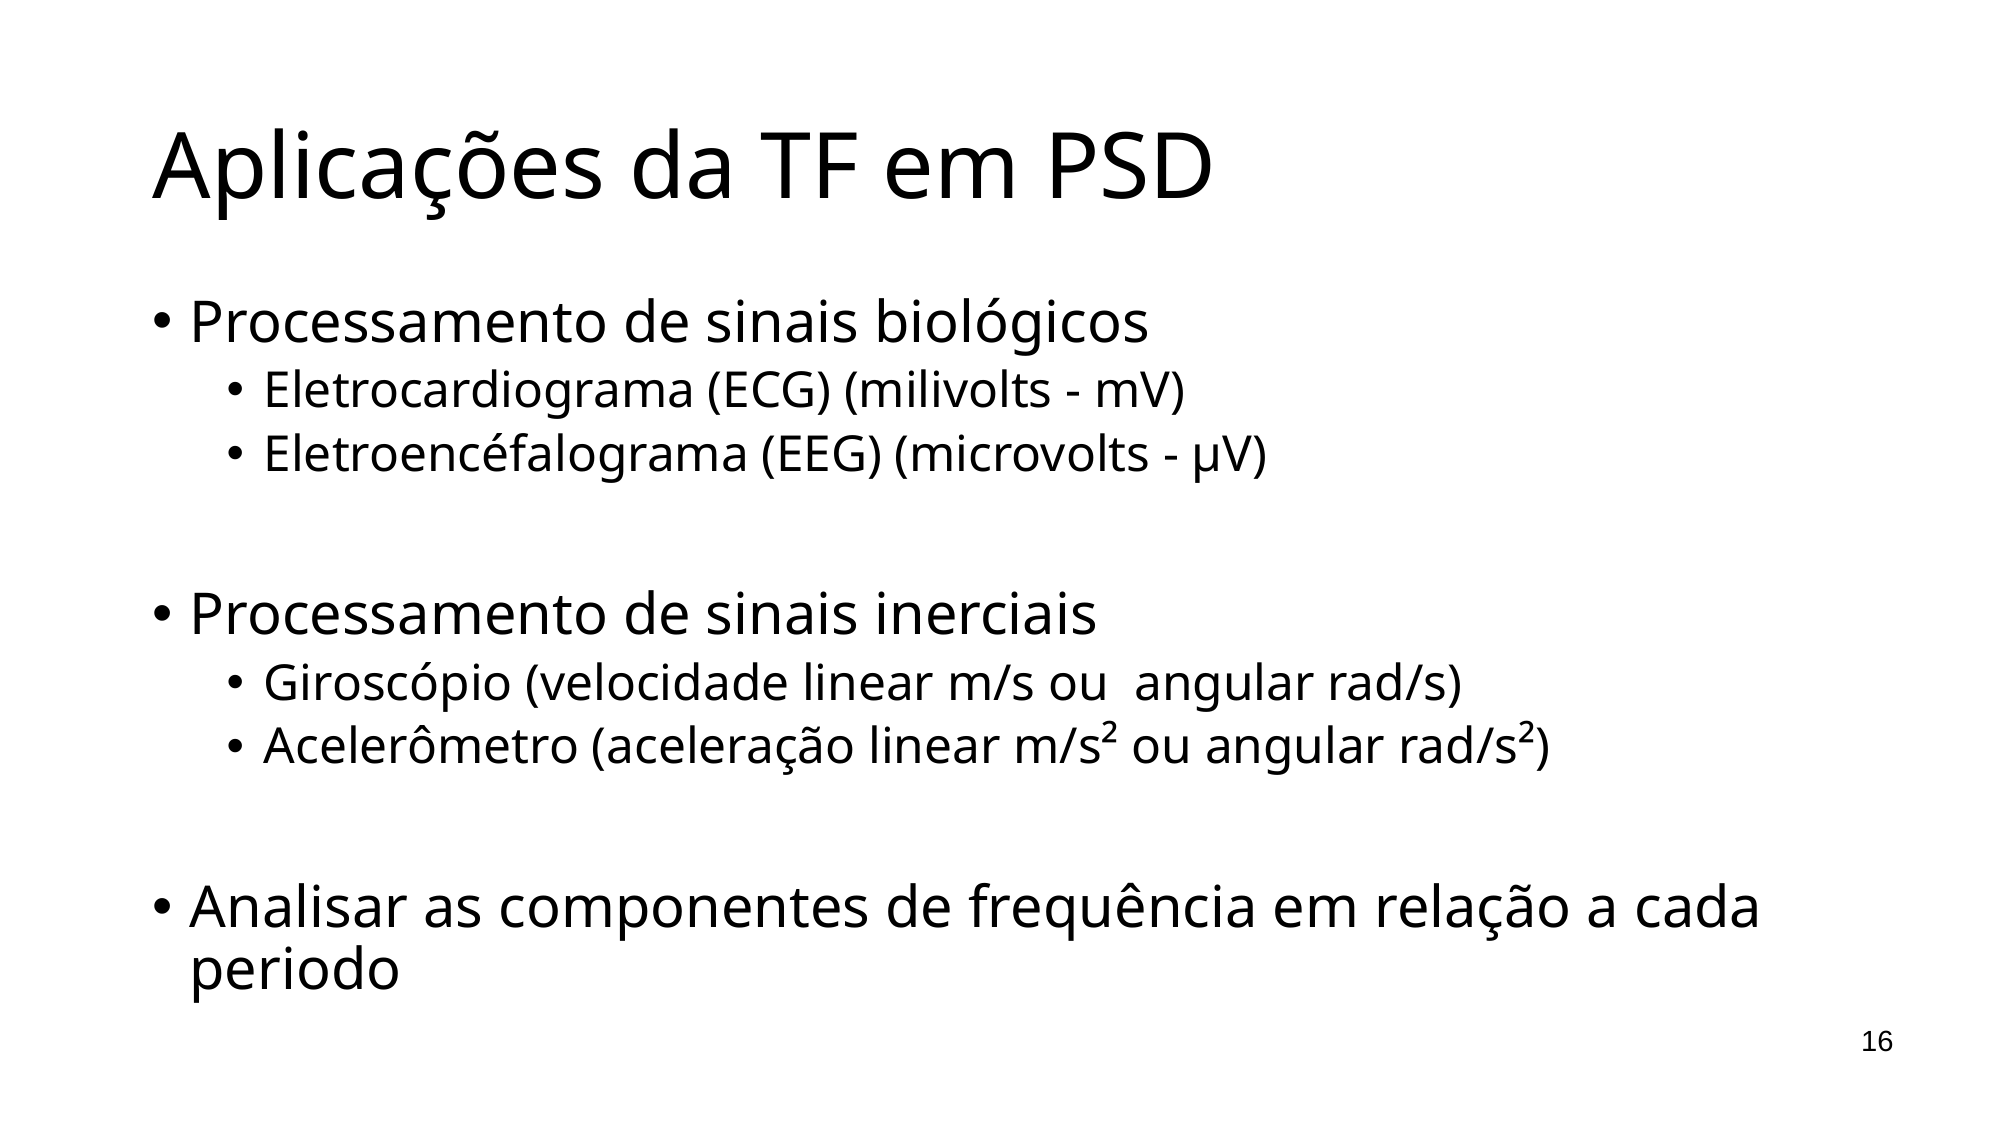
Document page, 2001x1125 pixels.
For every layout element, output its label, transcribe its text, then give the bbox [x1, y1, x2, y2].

list Processamento de sinais biológicos Eletrocardiograma (ECG) (milivolts - mV) Eletroencéfalograma (EEG) (microvolts - μV) Processamento de sinais inerciais Giroscópio (velocidade linear m/s ou angular rad/s) Acelerômetro (aceleração linear m/s² ou angular rad/s²) Analisar as componentes de frequência em relação a cada periodo [137, 284, 1919, 1014]
title Aplicações da TF em PSD [137, 59, 1863, 278]
text_box <number> [1846, 1017, 2000, 1088]
